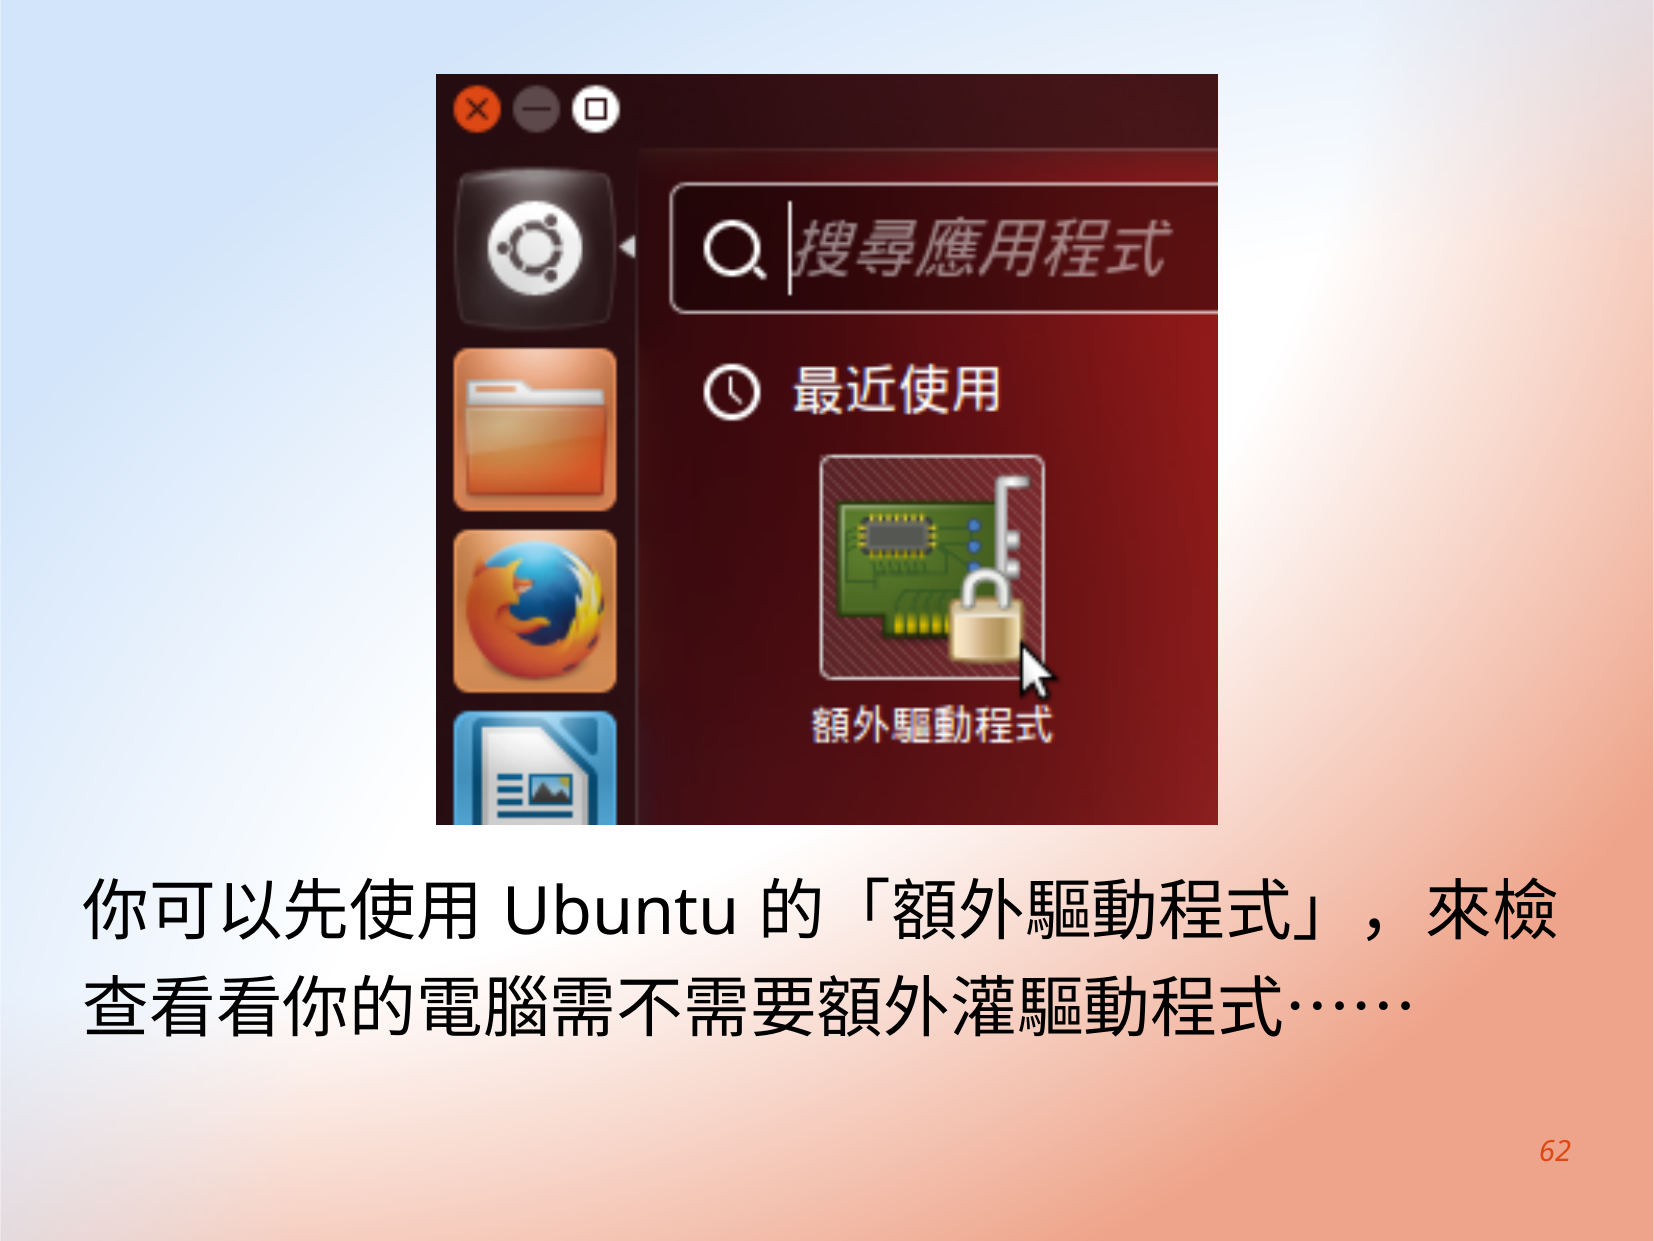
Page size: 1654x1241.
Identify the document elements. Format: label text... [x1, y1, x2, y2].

list 你可以先使用Ubuntu的「額外驅動程式」，來檢查看看你的電腦需不需要額外灌驅動程式…… [82, 857, 1571, 1201]
picture [0, 0, 1654, 1241]
